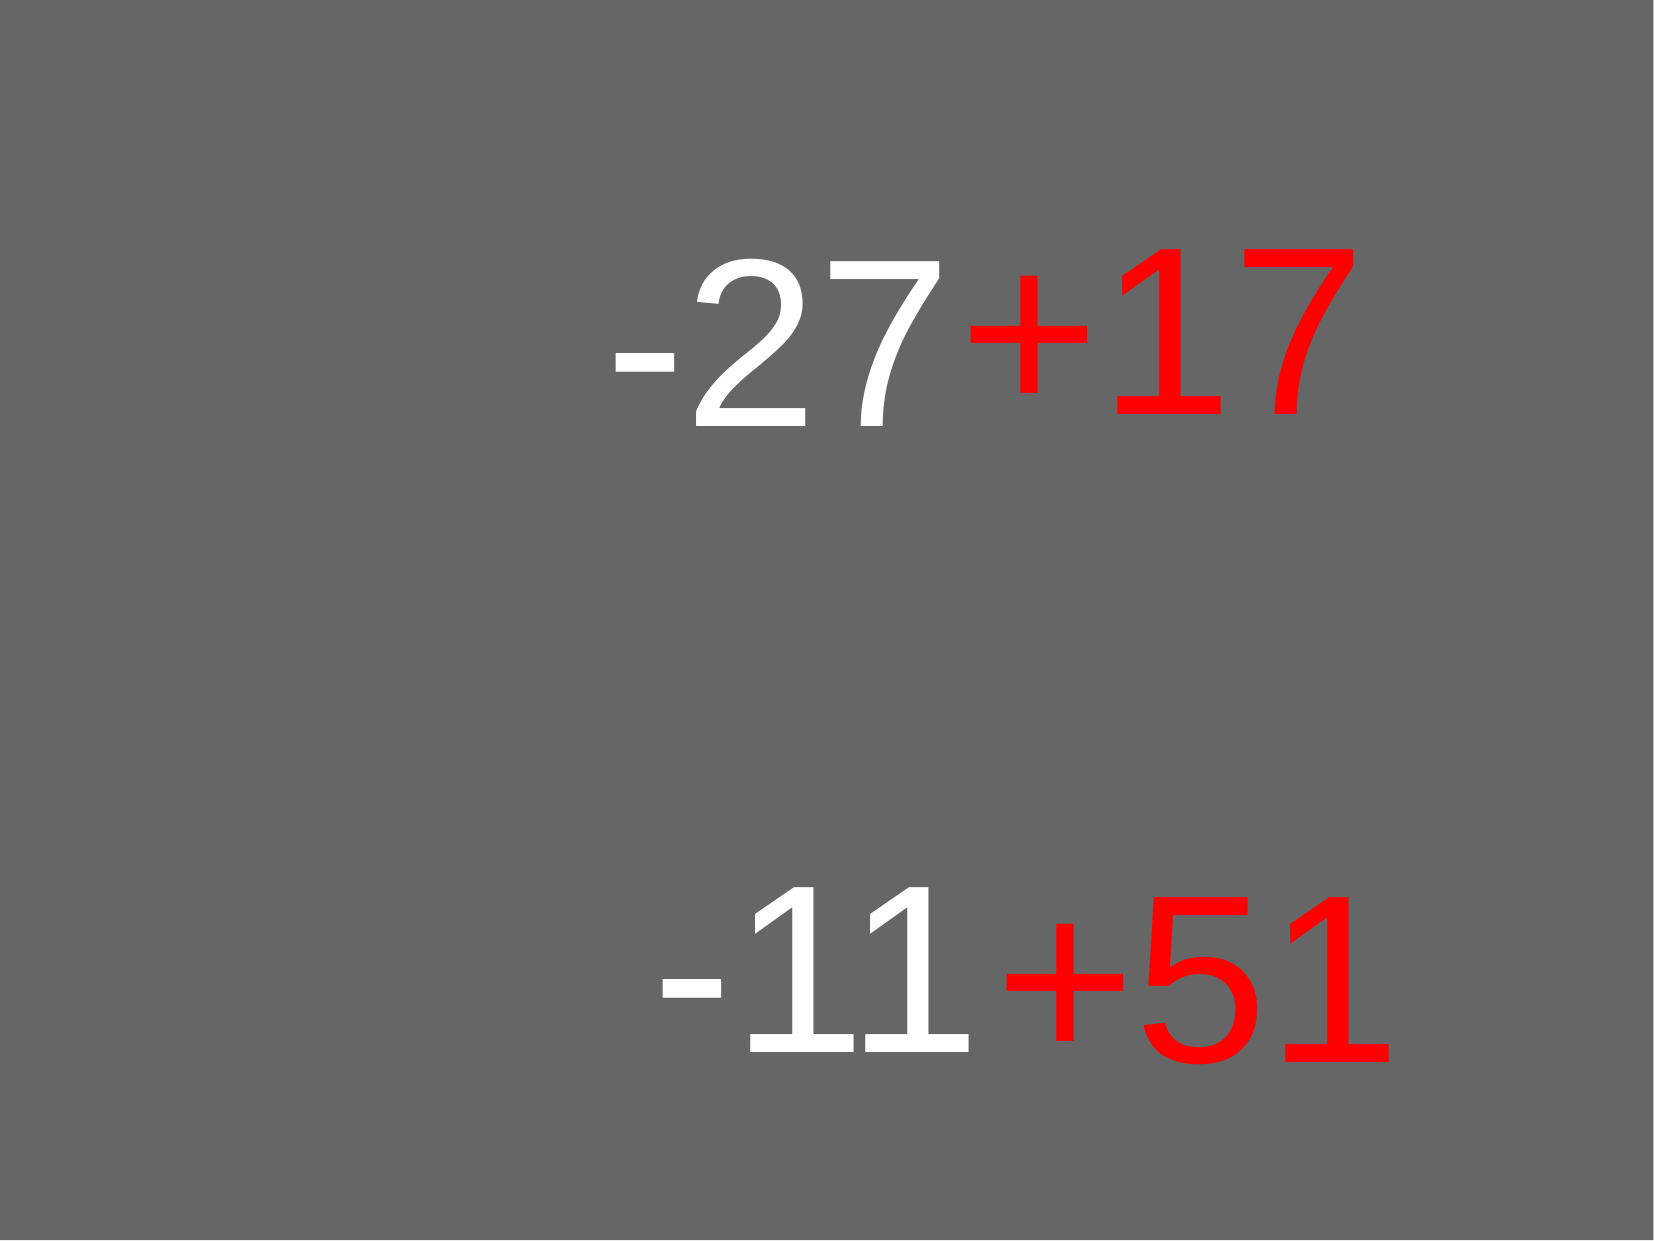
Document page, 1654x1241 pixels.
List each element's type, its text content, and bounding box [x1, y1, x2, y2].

text_box +17 [944, 190, 1536, 473]
text_box [0, 0, 1654, 1241]
text_box +51 [980, 838, 1571, 1121]
text_box -11 [637, 827, 1264, 1111]
text_box -27 [590, 201, 1217, 485]
